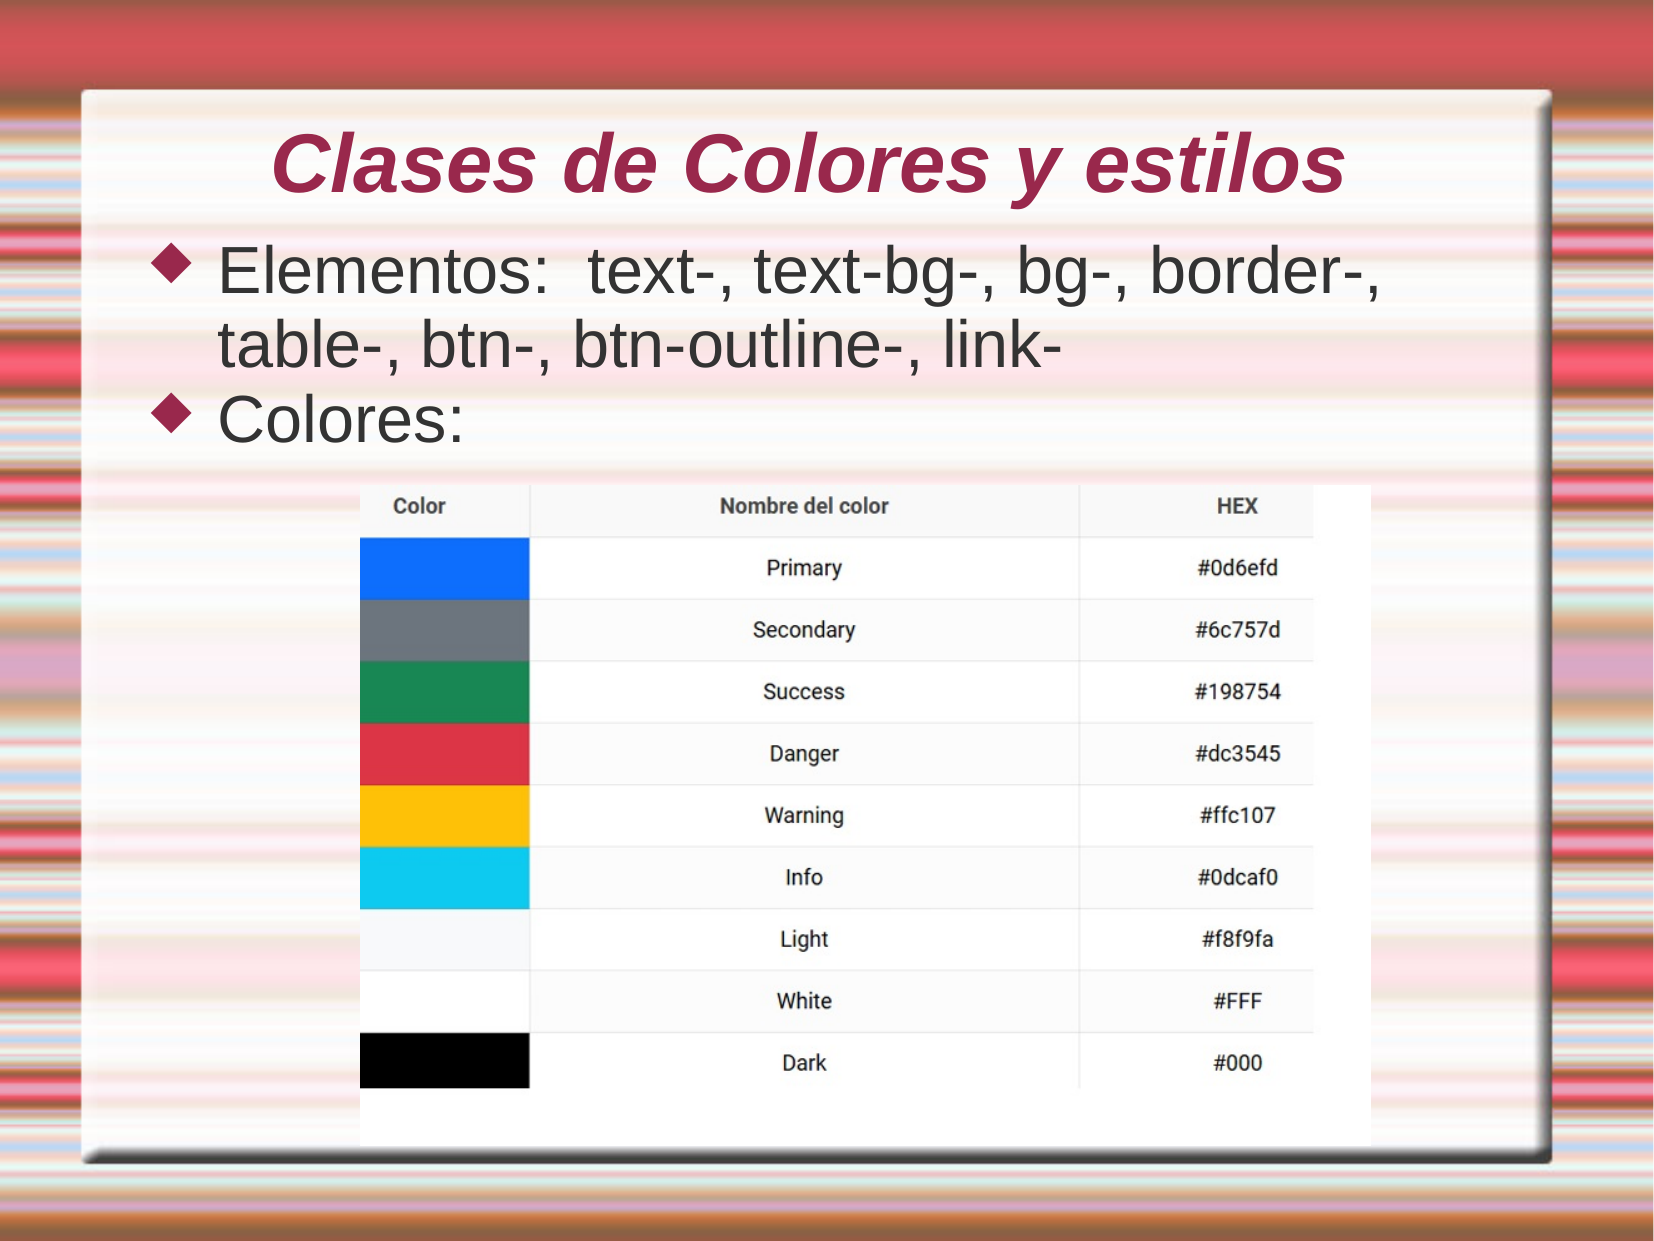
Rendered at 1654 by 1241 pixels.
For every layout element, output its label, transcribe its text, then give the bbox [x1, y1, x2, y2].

list Elementos: text-, text-bg-, bg-, border-, table-, btn-, btn-outline-, link- Colores: [134, 232, 1516, 1014]
picture [0, 0, 1654, 1241]
title Clases de Colores y estilos [103, 102, 1516, 225]
